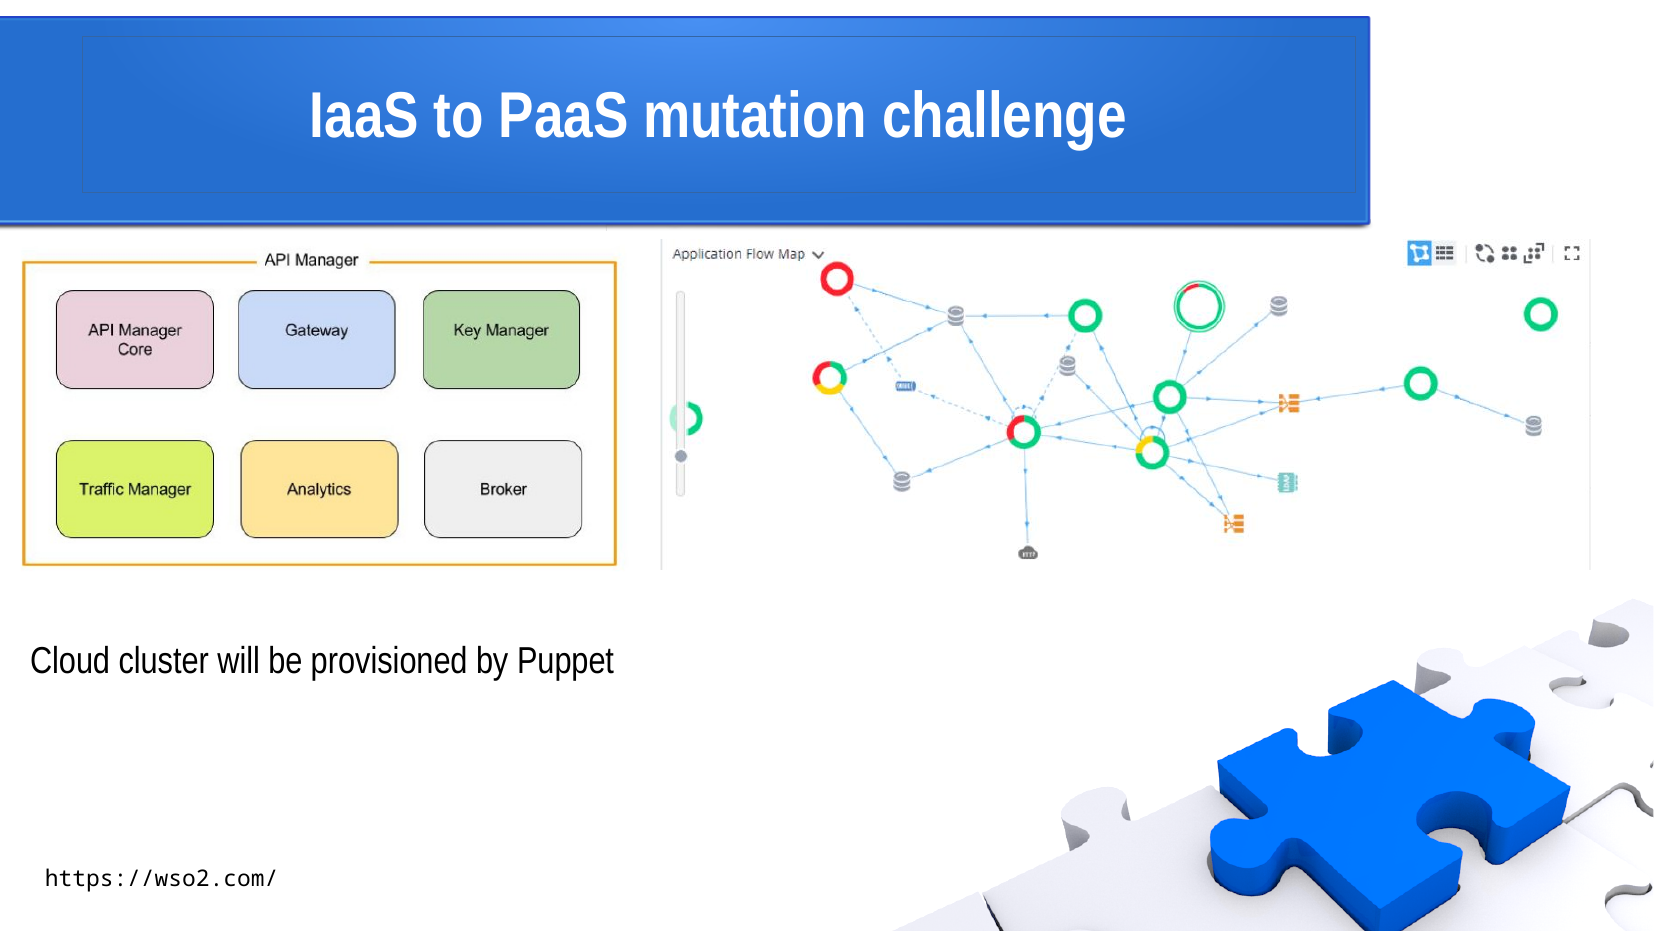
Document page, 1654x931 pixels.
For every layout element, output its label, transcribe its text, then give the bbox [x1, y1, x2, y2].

picture [5, 239, 631, 587]
picture [0, 16, 1375, 231]
title IaaS to PaaS mutation challenge [82, 36, 1356, 193]
picture [660, 239, 1654, 931]
text_box https://wso2.com/ [30, 855, 646, 897]
list Cloud cluster will be provisioned by Puppet [30, 600, 1343, 721]
